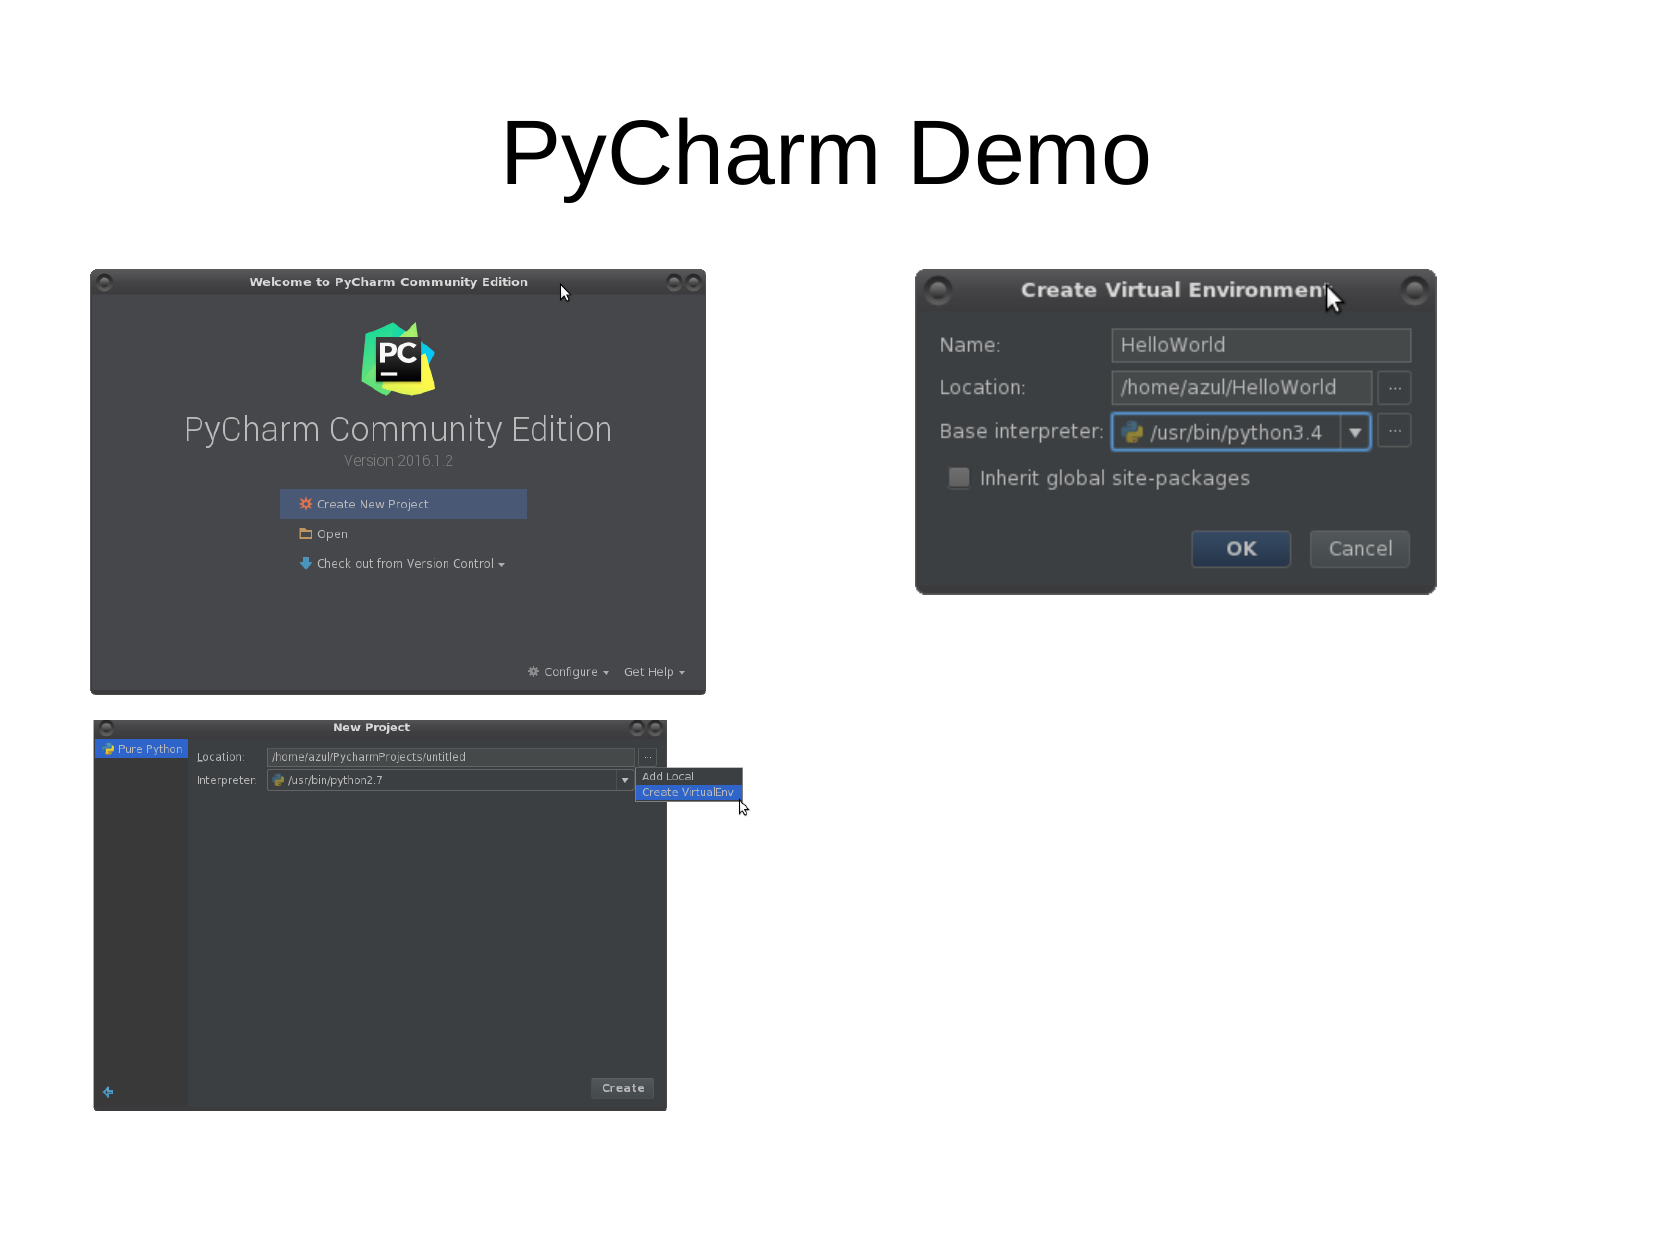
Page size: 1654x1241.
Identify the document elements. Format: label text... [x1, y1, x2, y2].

picture [92, 720, 753, 1111]
title PyCharm Demo [82, 49, 1571, 257]
picture [915, 269, 1437, 595]
picture [90, 269, 706, 695]
